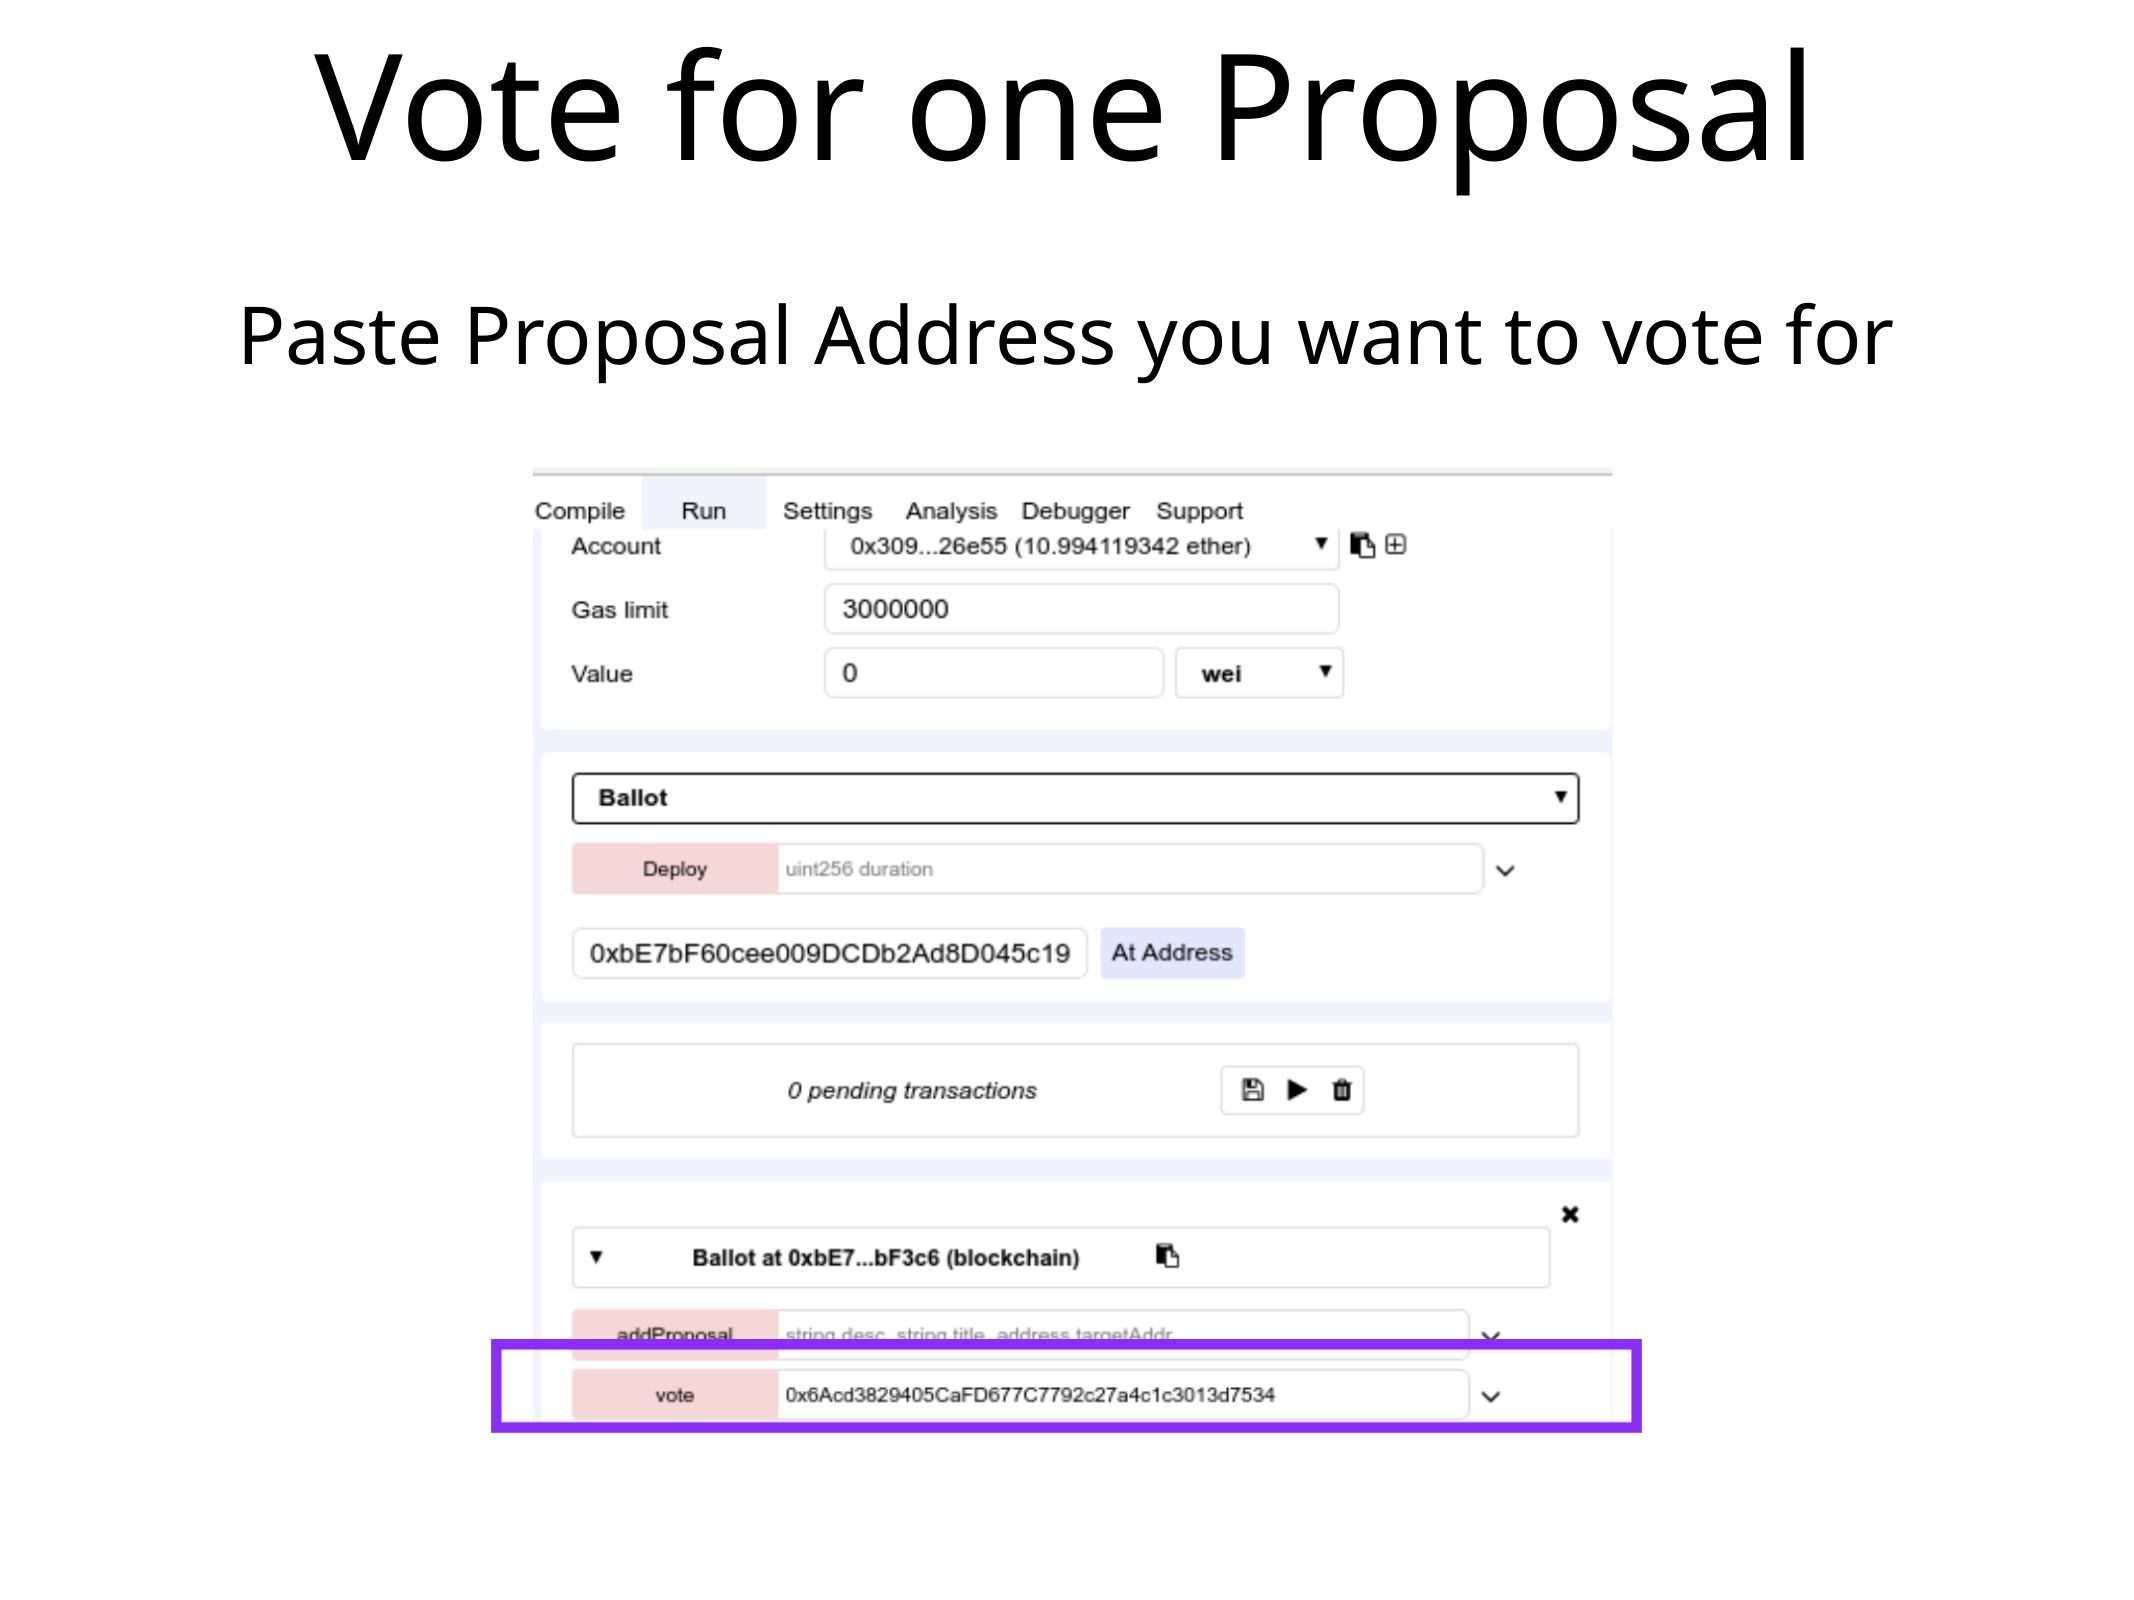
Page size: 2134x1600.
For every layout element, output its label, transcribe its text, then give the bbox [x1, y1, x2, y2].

title Vote for one Proposal [69, 5, 2064, 215]
subtitle Paste Proposal Address you want to vote for ( when dependencies.js is the active file ) [112, 277, 2021, 558]
picture [464, 432, 1669, 1510]
